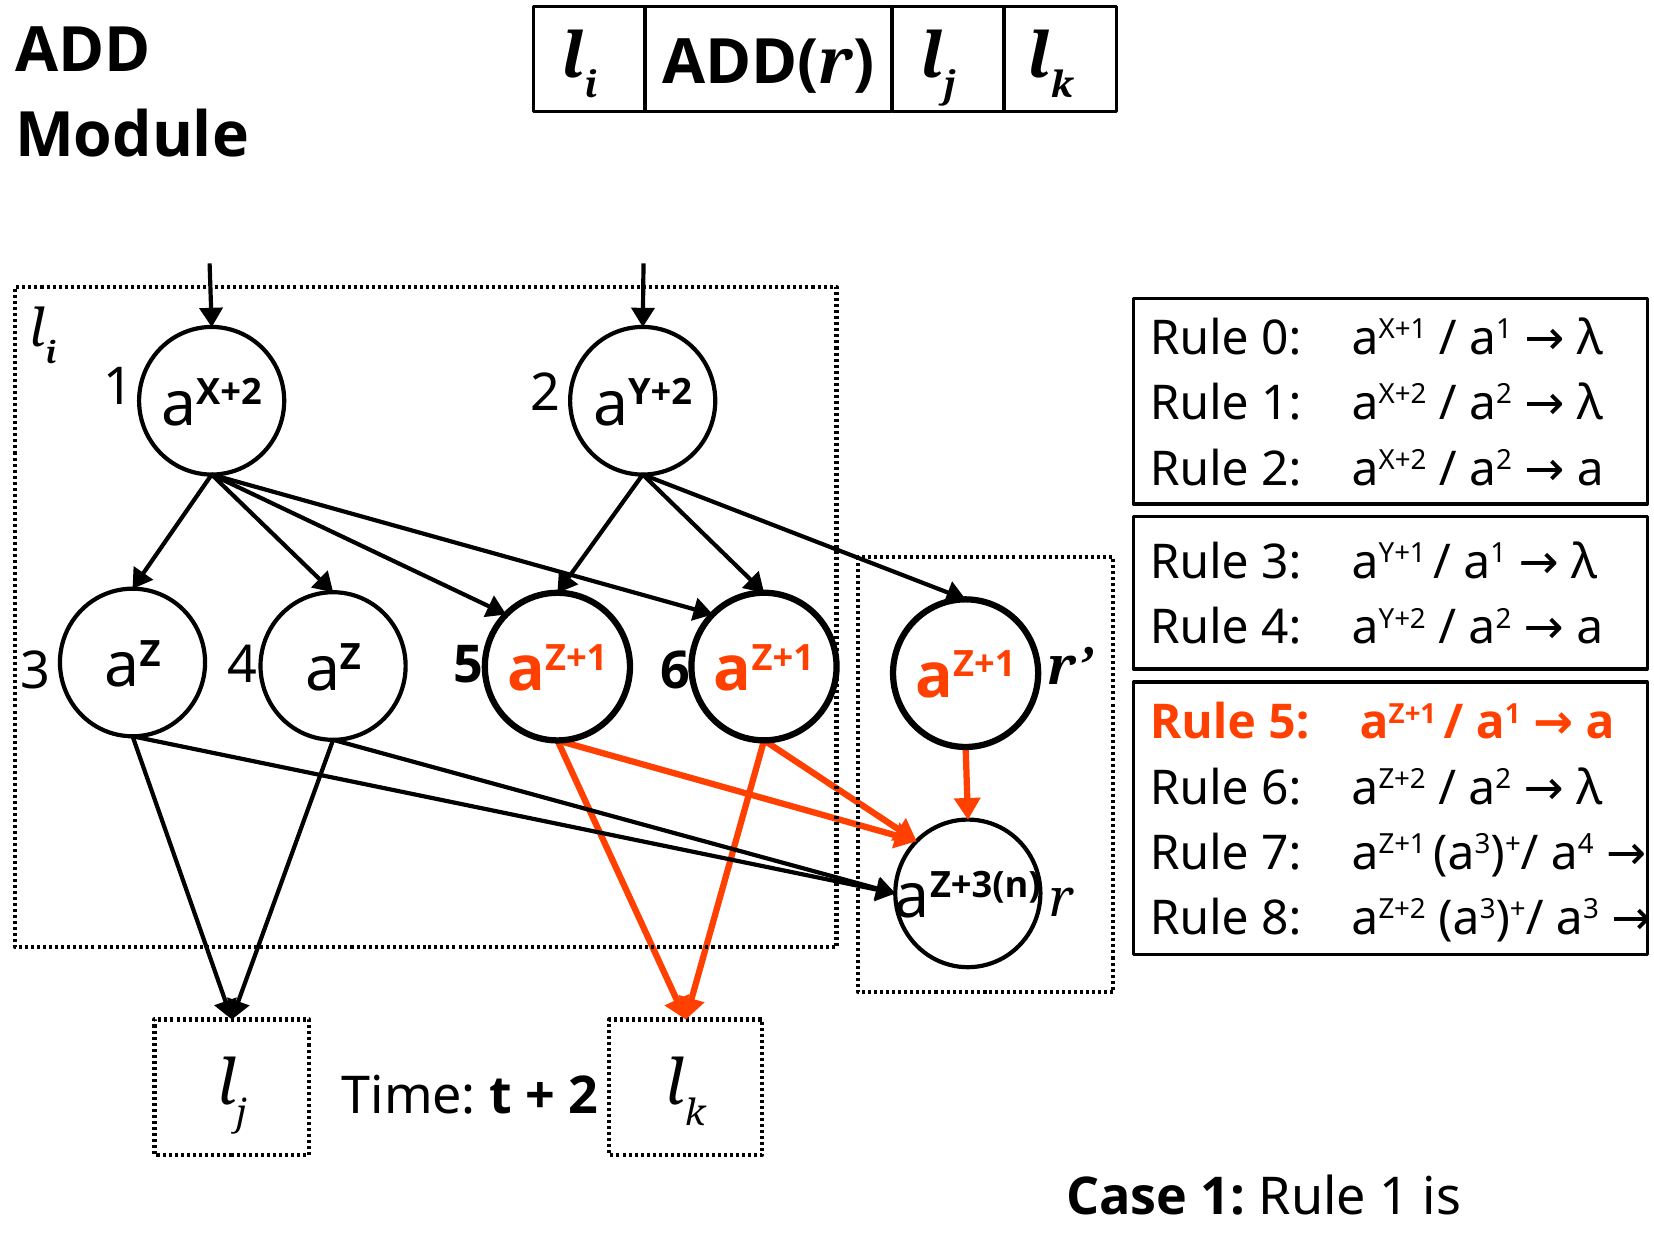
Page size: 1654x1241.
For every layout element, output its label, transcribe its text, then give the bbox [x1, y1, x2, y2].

text_box aZ+1 [703, 592, 837, 741]
text_box Case 1: Rule 1 is activated. [1051, 1151, 1650, 1236]
text_box aY+2 [573, 326, 716, 475]
text_box r [1034, 854, 1082, 940]
text_box 4 [212, 619, 273, 717]
text_box Rule 0: aX+1 / a1 → λ Rule 1: aX+2 / a2 → λ Rule 2: aX+2 / a2 → a [1133, 298, 1648, 504]
text_box aZ+3(n) [903, 901, 919, 913]
text_box aZ [273, 592, 406, 740]
text_box ADD(r) [645, 6, 892, 112]
text_box Rule 5: aZ+1 / a1 → a Rule 6: aZ+2 / a2 → λ Rule 7: aZ+1 (a3)+/ a4 → λ Rule 8: aZ+2 (a3)+/ a3 → a [1133, 681, 1648, 955]
text_box 6 [645, 625, 703, 723]
text_box aZ [67, 588, 206, 737]
text_box aZ+1 [893, 599, 1039, 747]
text_box lk [609, 1019, 763, 1156]
text_box lk [1004, 6, 1117, 112]
text_box ADD Module [0, 0, 346, 95]
text_box 2 [515, 347, 573, 446]
text_box aZ+1 [496, 592, 631, 741]
text_box 5 [438, 619, 496, 717]
text_box Rule 3: aY+1 / a1 → λ Rule 4: aY+2 / a2 → a [1133, 516, 1648, 669]
text_box 3 [5, 625, 67, 723]
text_box r’ [1032, 621, 1110, 708]
text_box aZ+3(n) [895, 819, 1034, 968]
text_box lj [154, 1019, 310, 1156]
text_box 1 [88, 341, 149, 440]
text_box aX+2 [139, 326, 285, 475]
text_box lj [892, 6, 1004, 112]
text_box li [533, 6, 645, 112]
text_box Time: t + 2 [326, 1050, 586, 1134]
text_box li [15, 272, 91, 386]
